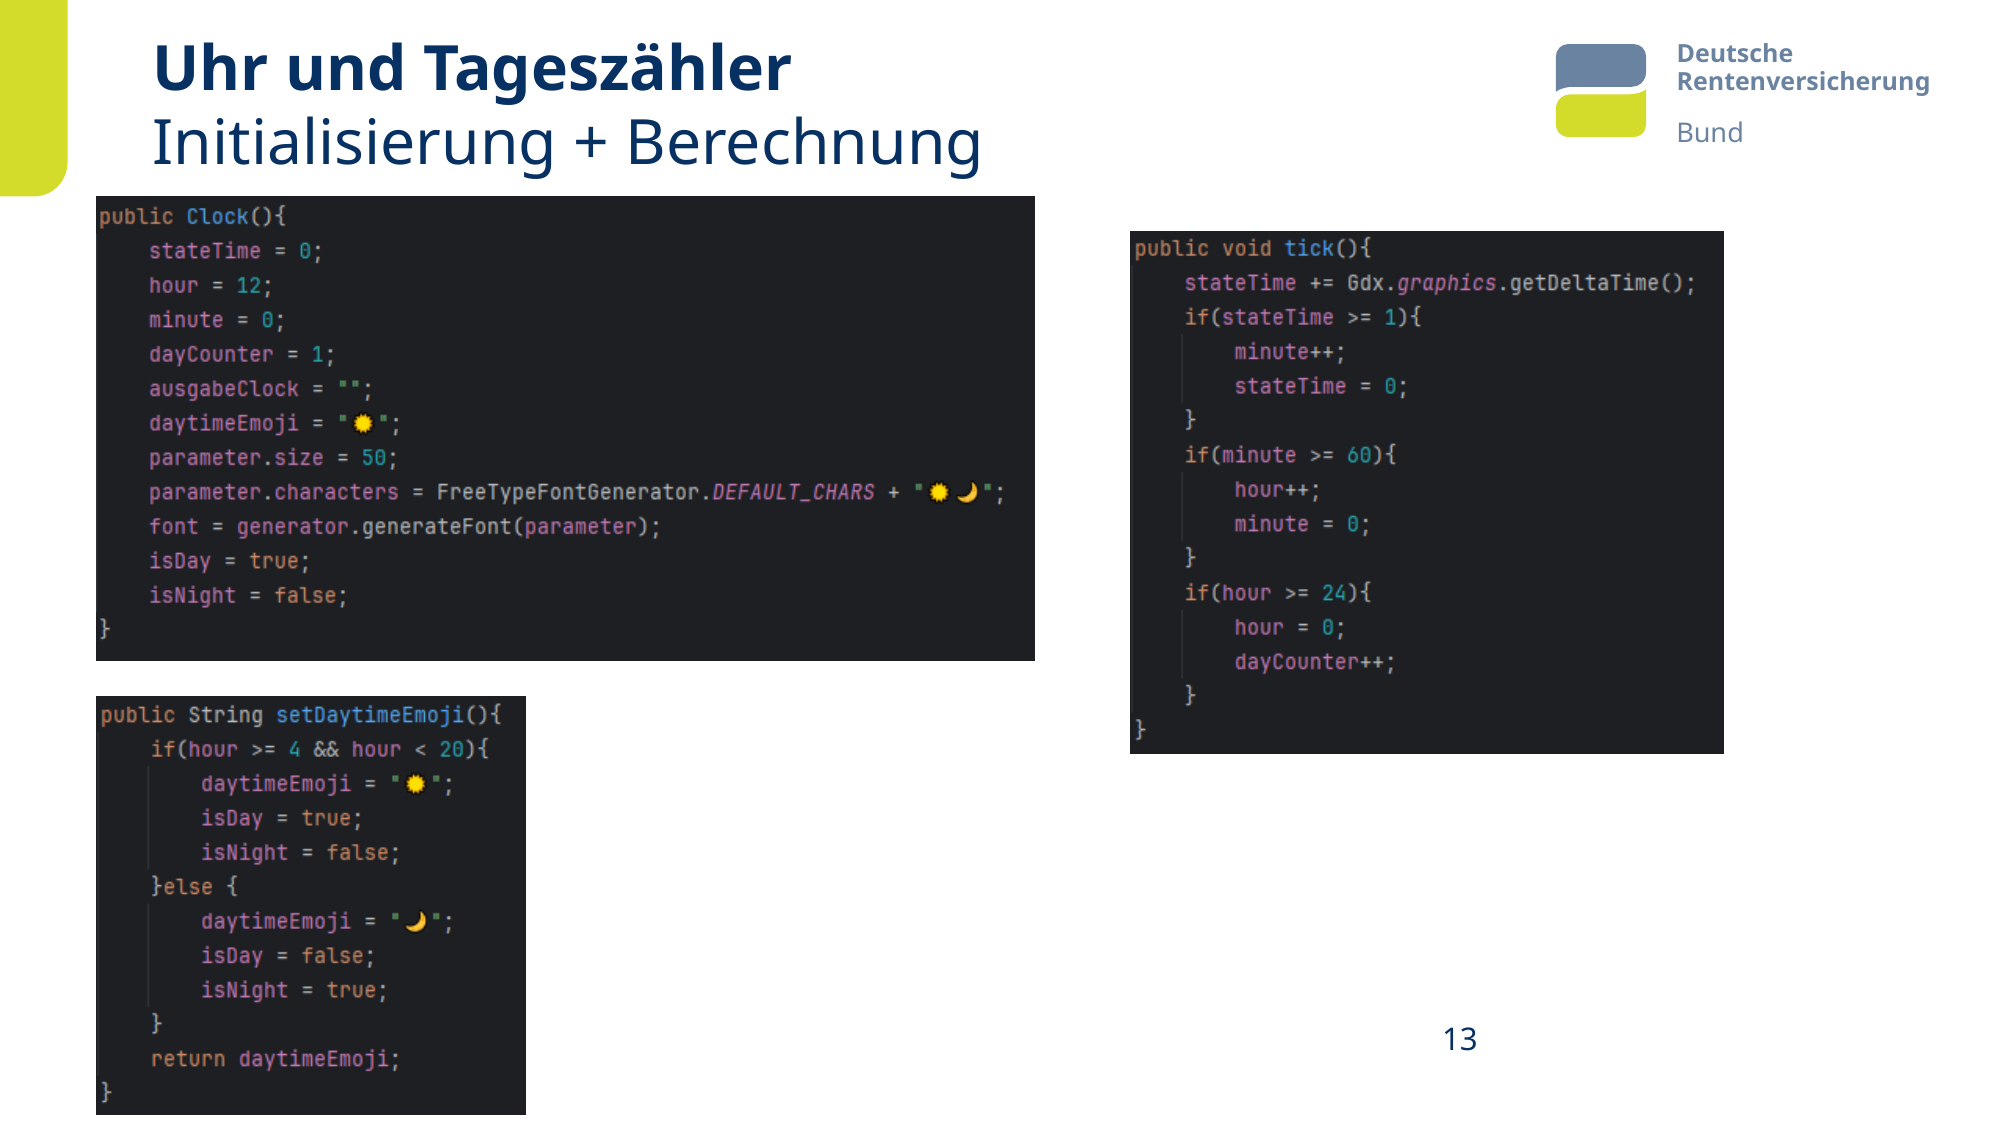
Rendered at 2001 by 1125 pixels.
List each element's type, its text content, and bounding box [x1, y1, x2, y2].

text_box 12 [1427, 994, 1928, 1070]
picture [96, 196, 1035, 661]
picture [96, 696, 526, 1115]
title Uhr und Tageszähler Initialisierung + Berechnung [137, 20, 1493, 197]
picture [1130, 232, 1724, 754]
